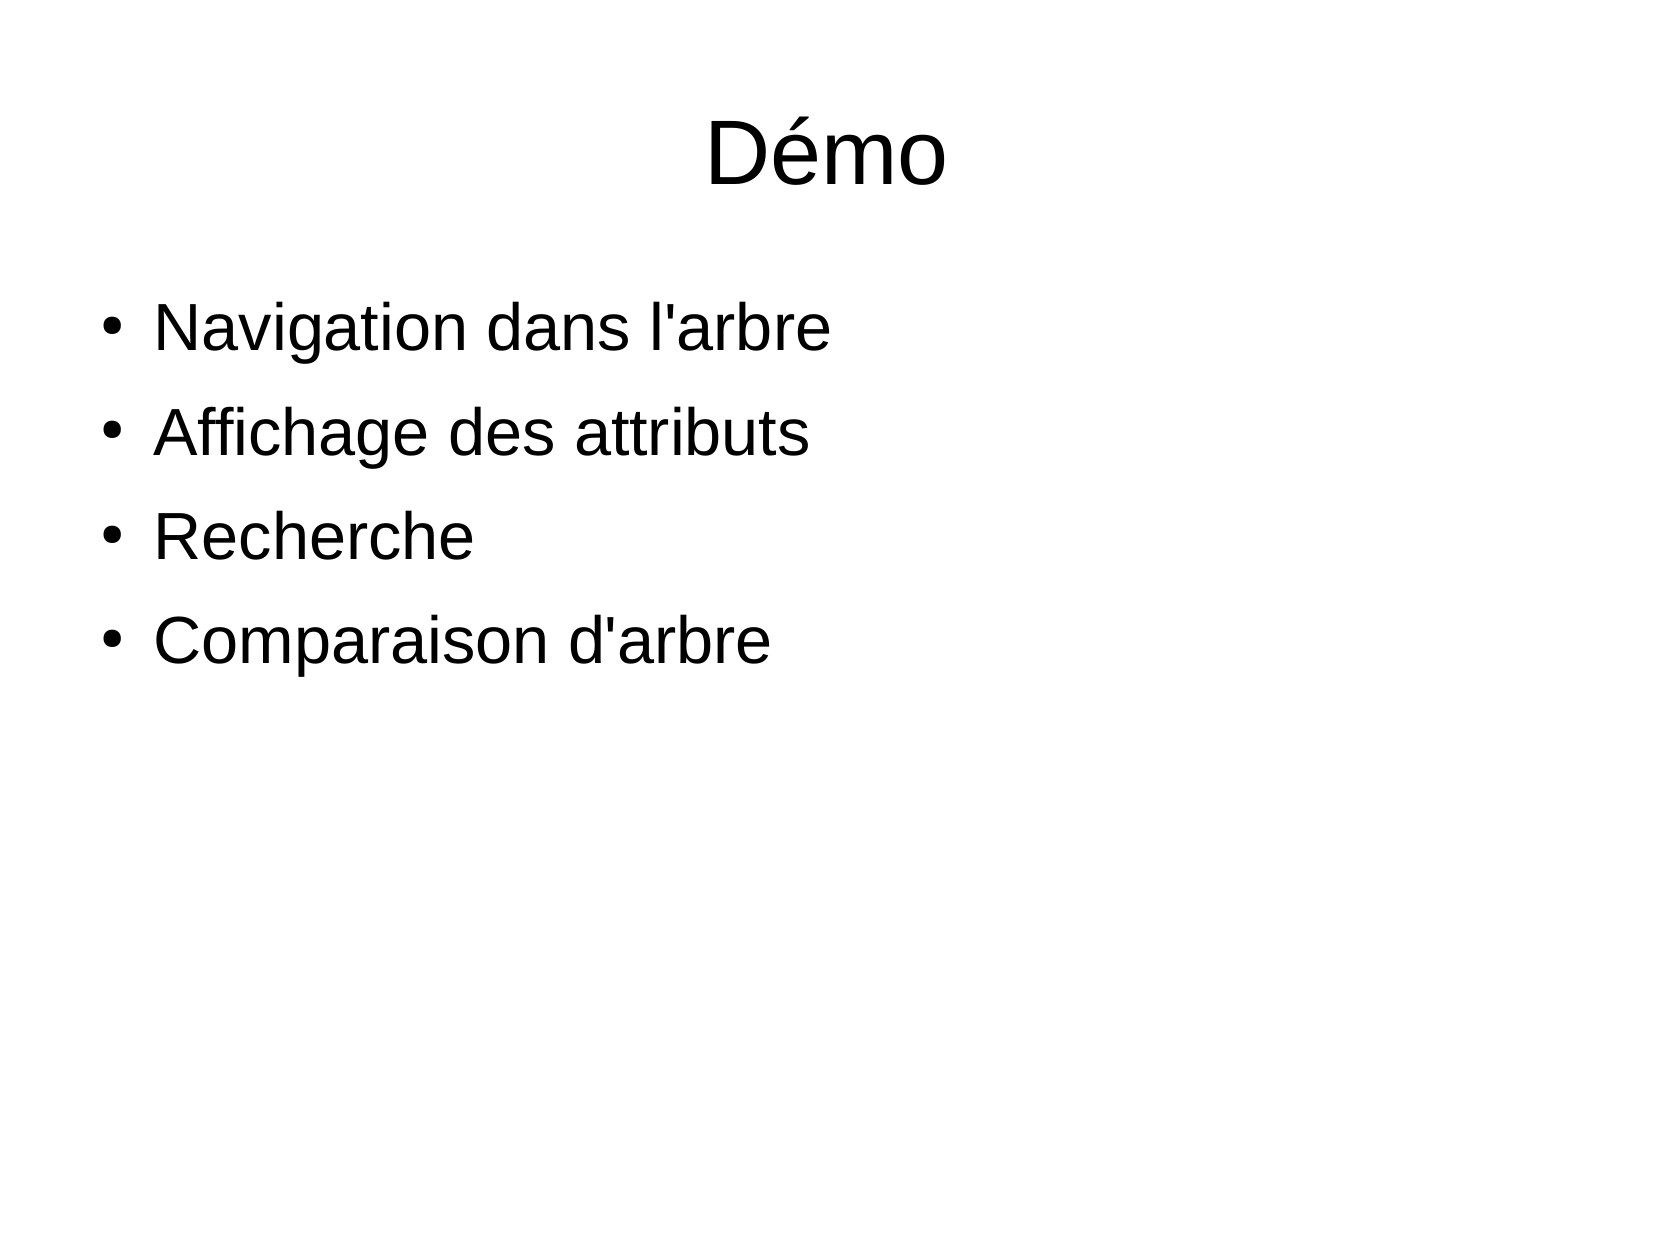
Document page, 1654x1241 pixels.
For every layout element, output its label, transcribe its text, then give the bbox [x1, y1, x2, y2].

list Navigation dans l'arbre Affichage des attributs Recherche Comparaison d'arbre [82, 290, 1571, 1010]
title Démo [82, 49, 1571, 257]
